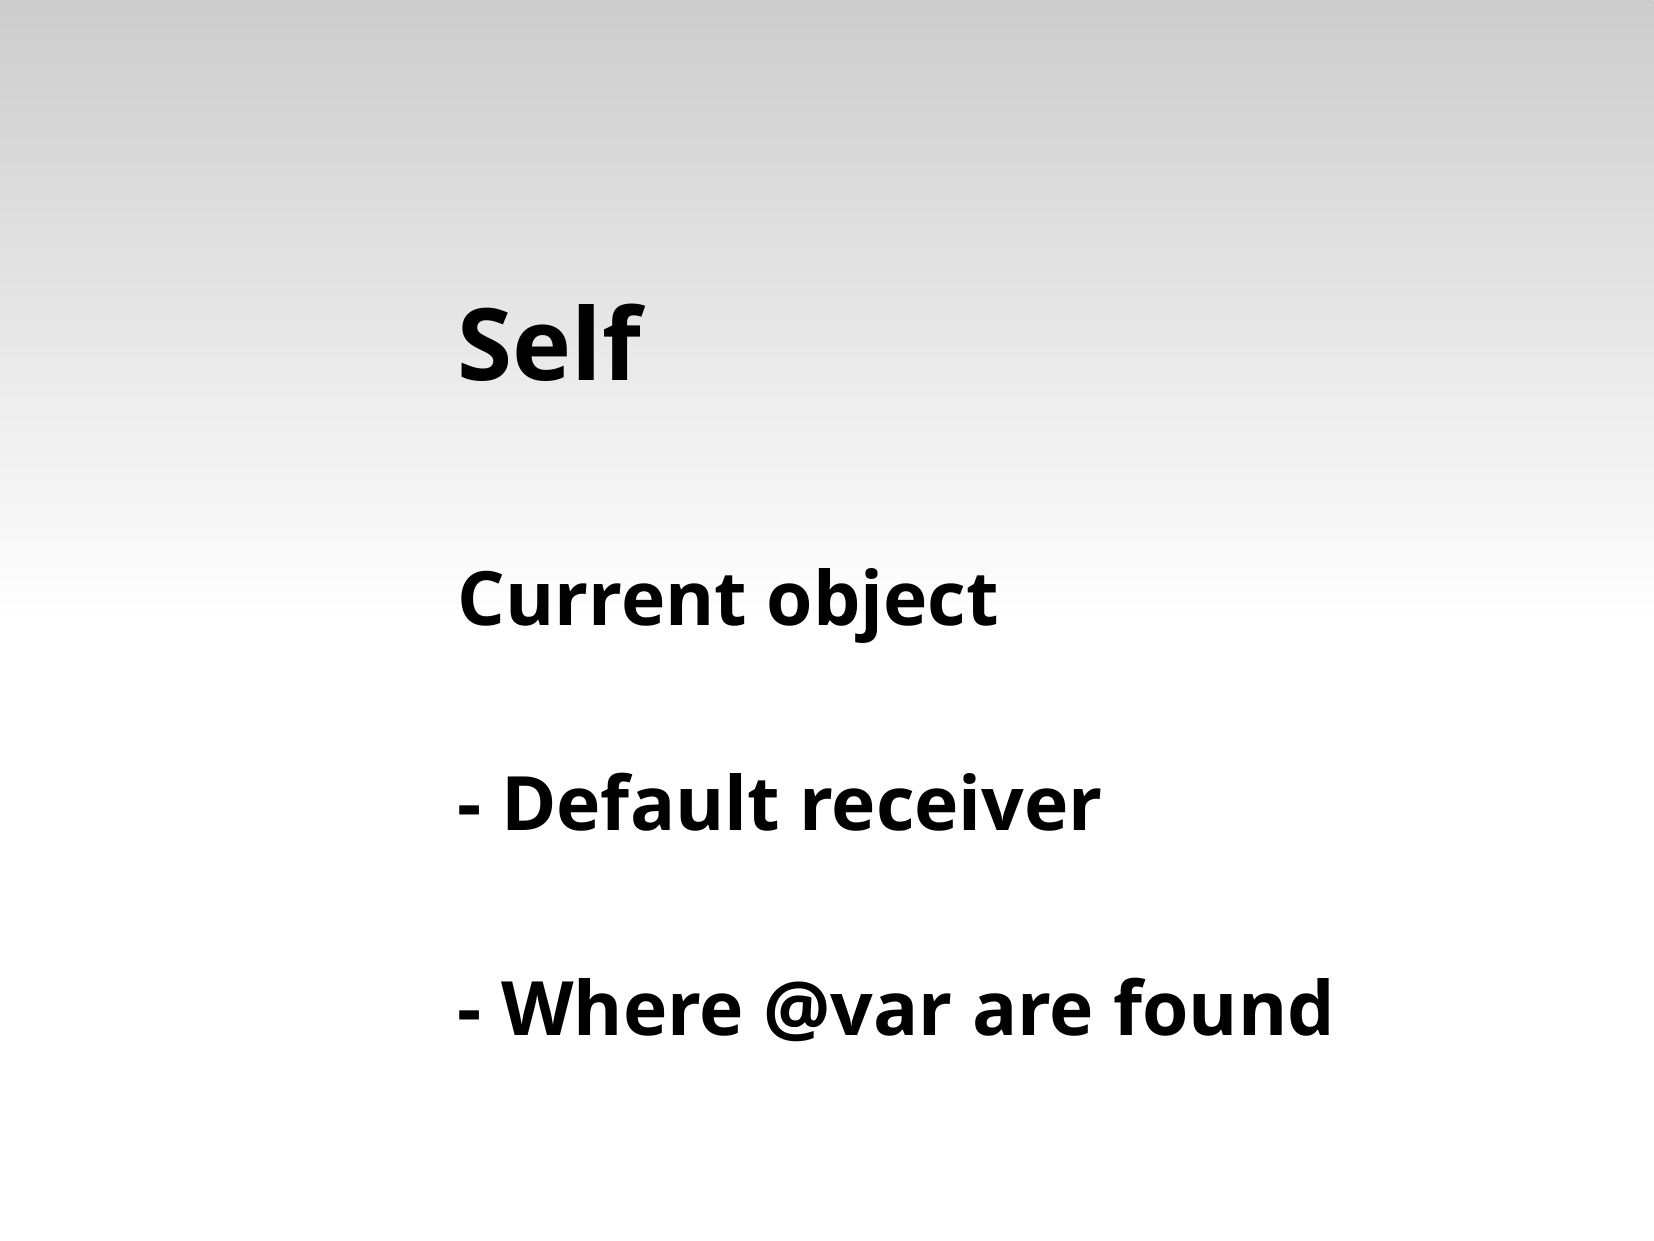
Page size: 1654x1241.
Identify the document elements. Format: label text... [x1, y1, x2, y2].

text_box Self Current object - Default receiver - Where @var are found [442, 265, 1418, 1062]
